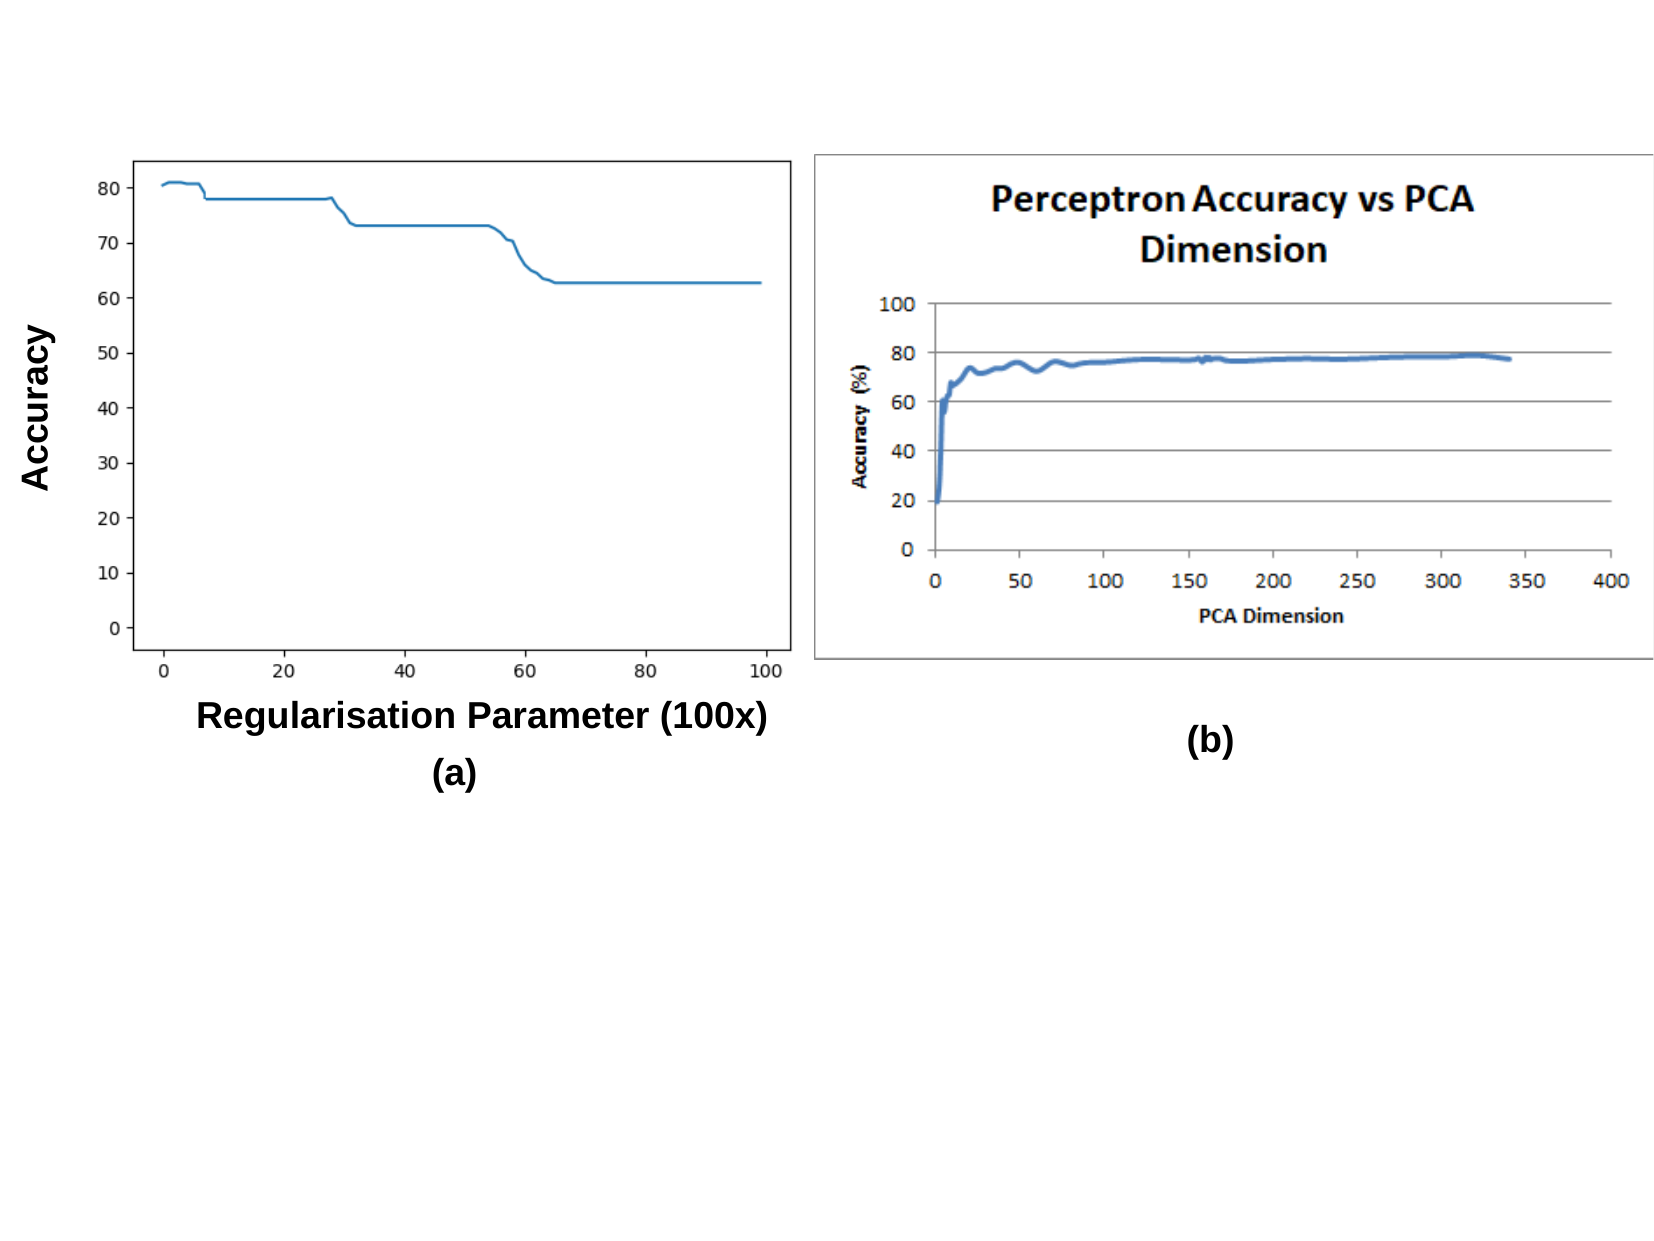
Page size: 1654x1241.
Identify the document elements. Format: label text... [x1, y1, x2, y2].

text_box Regularisation Parameter (100x) [181, 687, 784, 745]
picture [27, 84, 1654, 720]
text_box Accuracy [6, 309, 64, 508]
text_box (b) [1051, 710, 1371, 768]
text_box (a) [389, 744, 520, 801]
